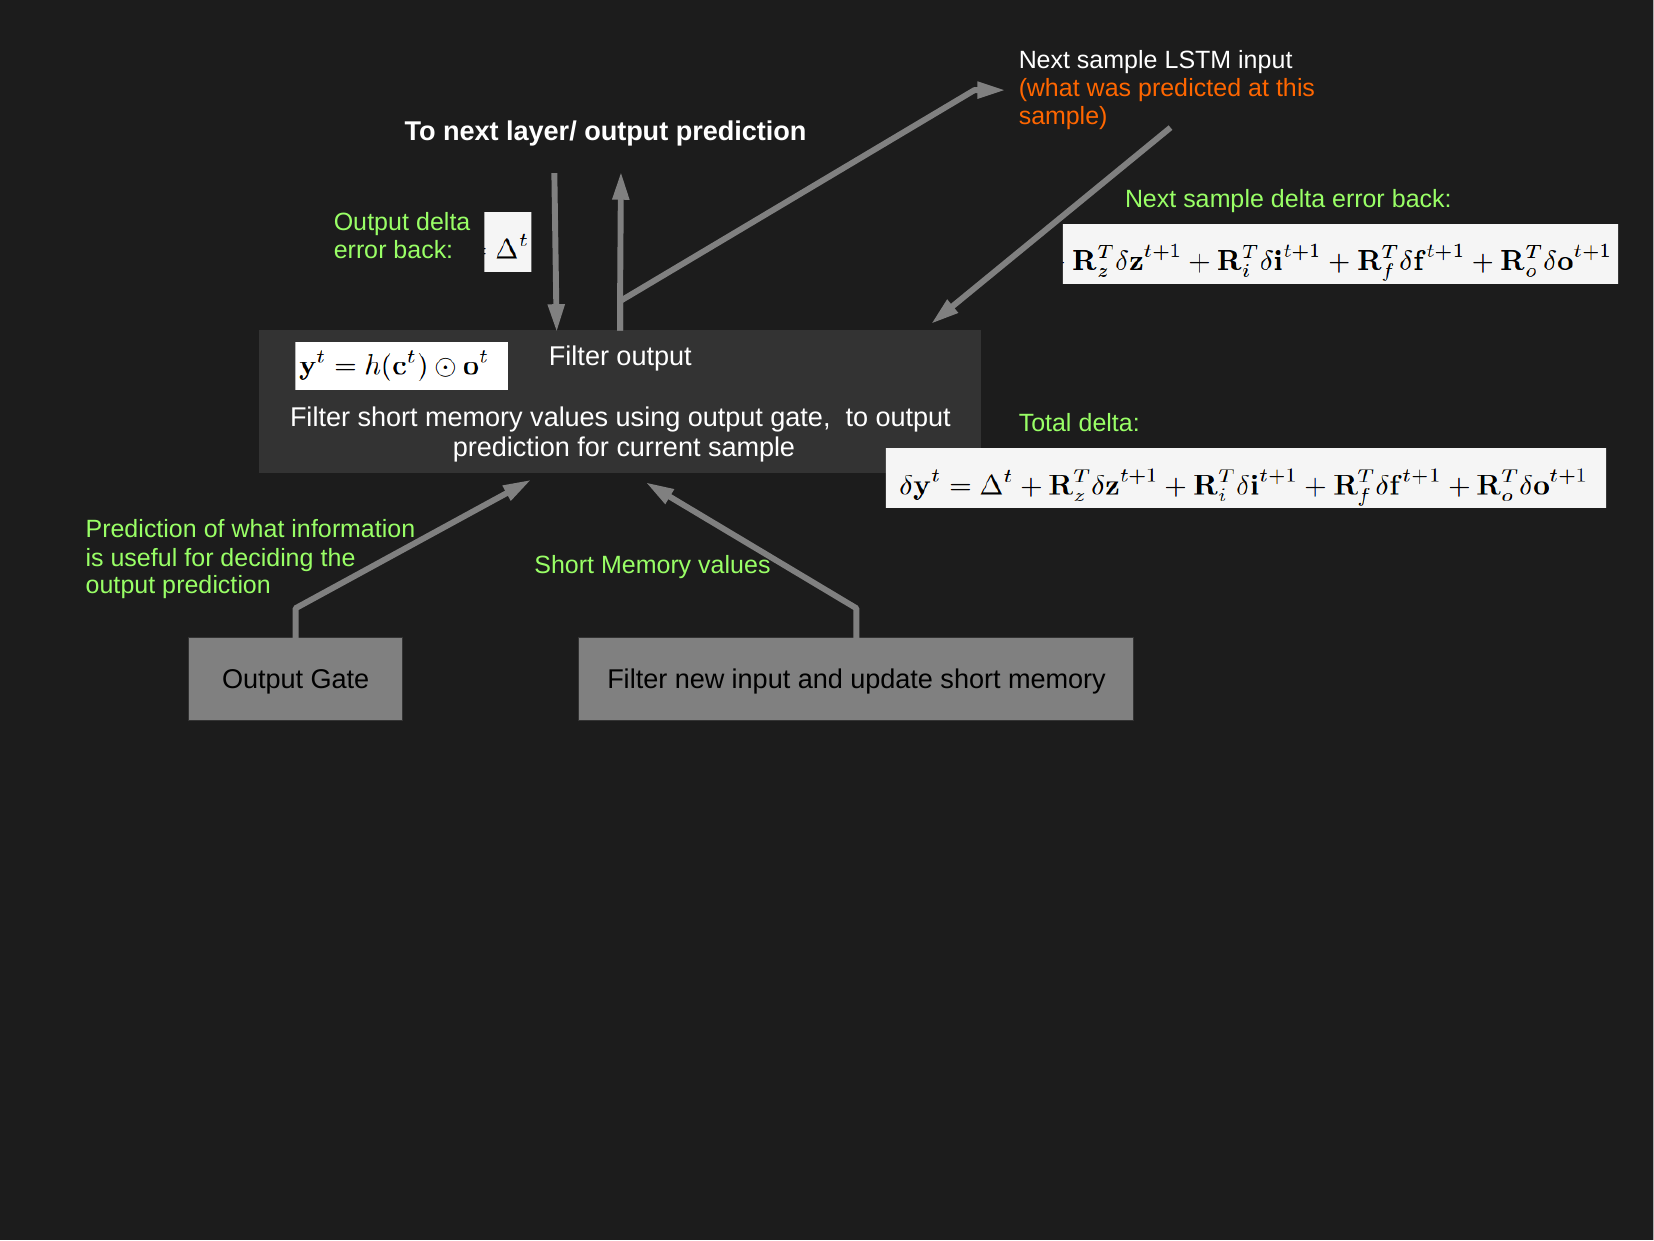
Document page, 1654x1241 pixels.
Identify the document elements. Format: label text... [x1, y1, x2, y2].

text_box Output Gate [188, 637, 403, 721]
text_box Next sample delta error back: [1110, 177, 1477, 249]
text_box Output delta error back: [318, 200, 497, 272]
text_box Prediction of what information is useful for deciding the output prediction [70, 507, 438, 607]
text_box Short Memory values [519, 543, 804, 612]
picture [295, 342, 508, 390]
text_box To next layer/ output prediction [389, 108, 827, 154]
text_box Total delta: [1003, 401, 1371, 473]
text_box Filter new input and update short memory [578, 637, 1134, 721]
picture [885, 448, 1607, 508]
picture [1062, 224, 1619, 284]
text_box Next sample LSTM input (what was predicted at this sample) [1003, 38, 1335, 142]
picture [497, 212, 532, 272]
text_box Filter output Filter short memory values using output gate, to output prediction for current sample [259, 330, 981, 473]
